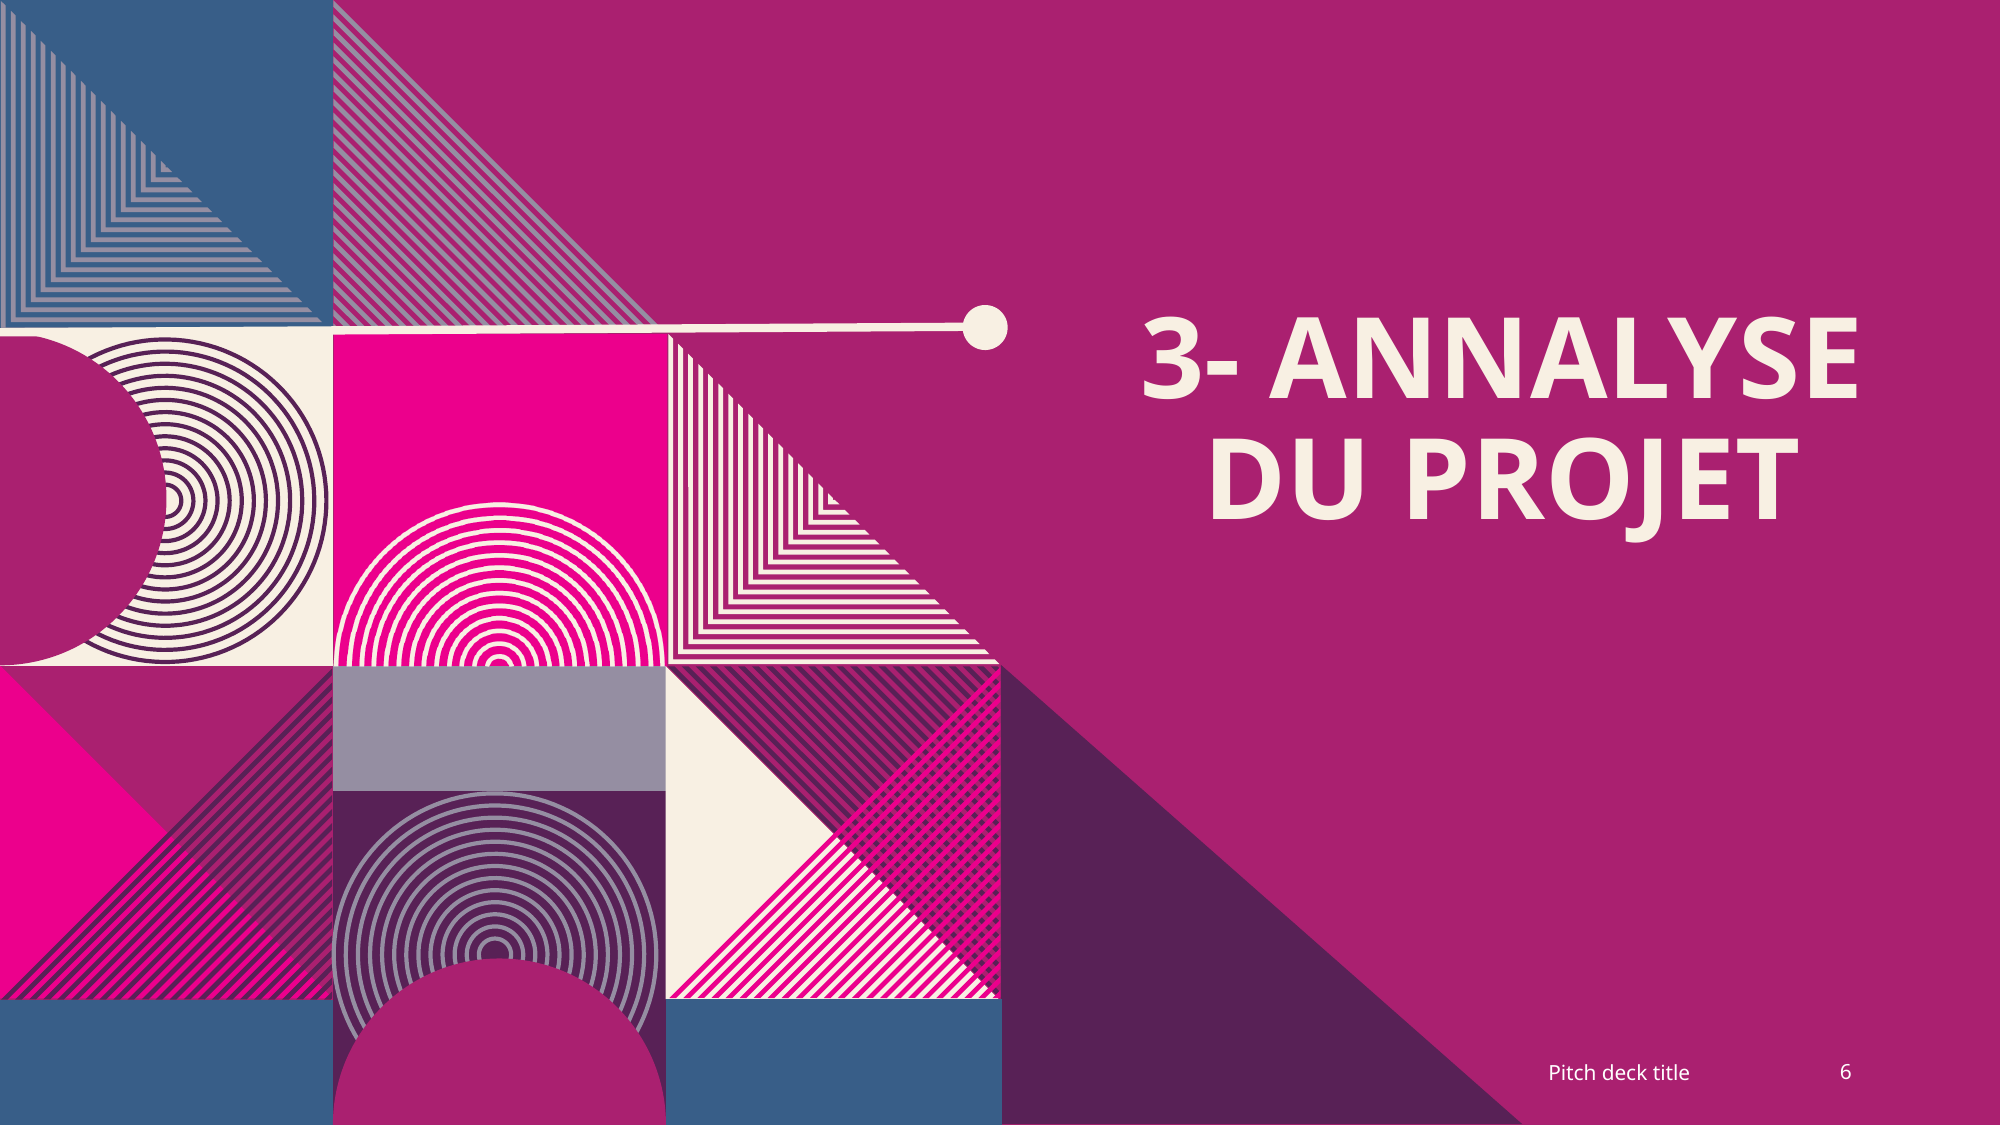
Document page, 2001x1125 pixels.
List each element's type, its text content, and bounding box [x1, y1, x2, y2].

text_box Pitch deck title [1431, 1041, 1807, 1102]
title 3- Annalyse du projet [1083, 180, 1921, 552]
text_box [1824, 1042, 1900, 1103]
